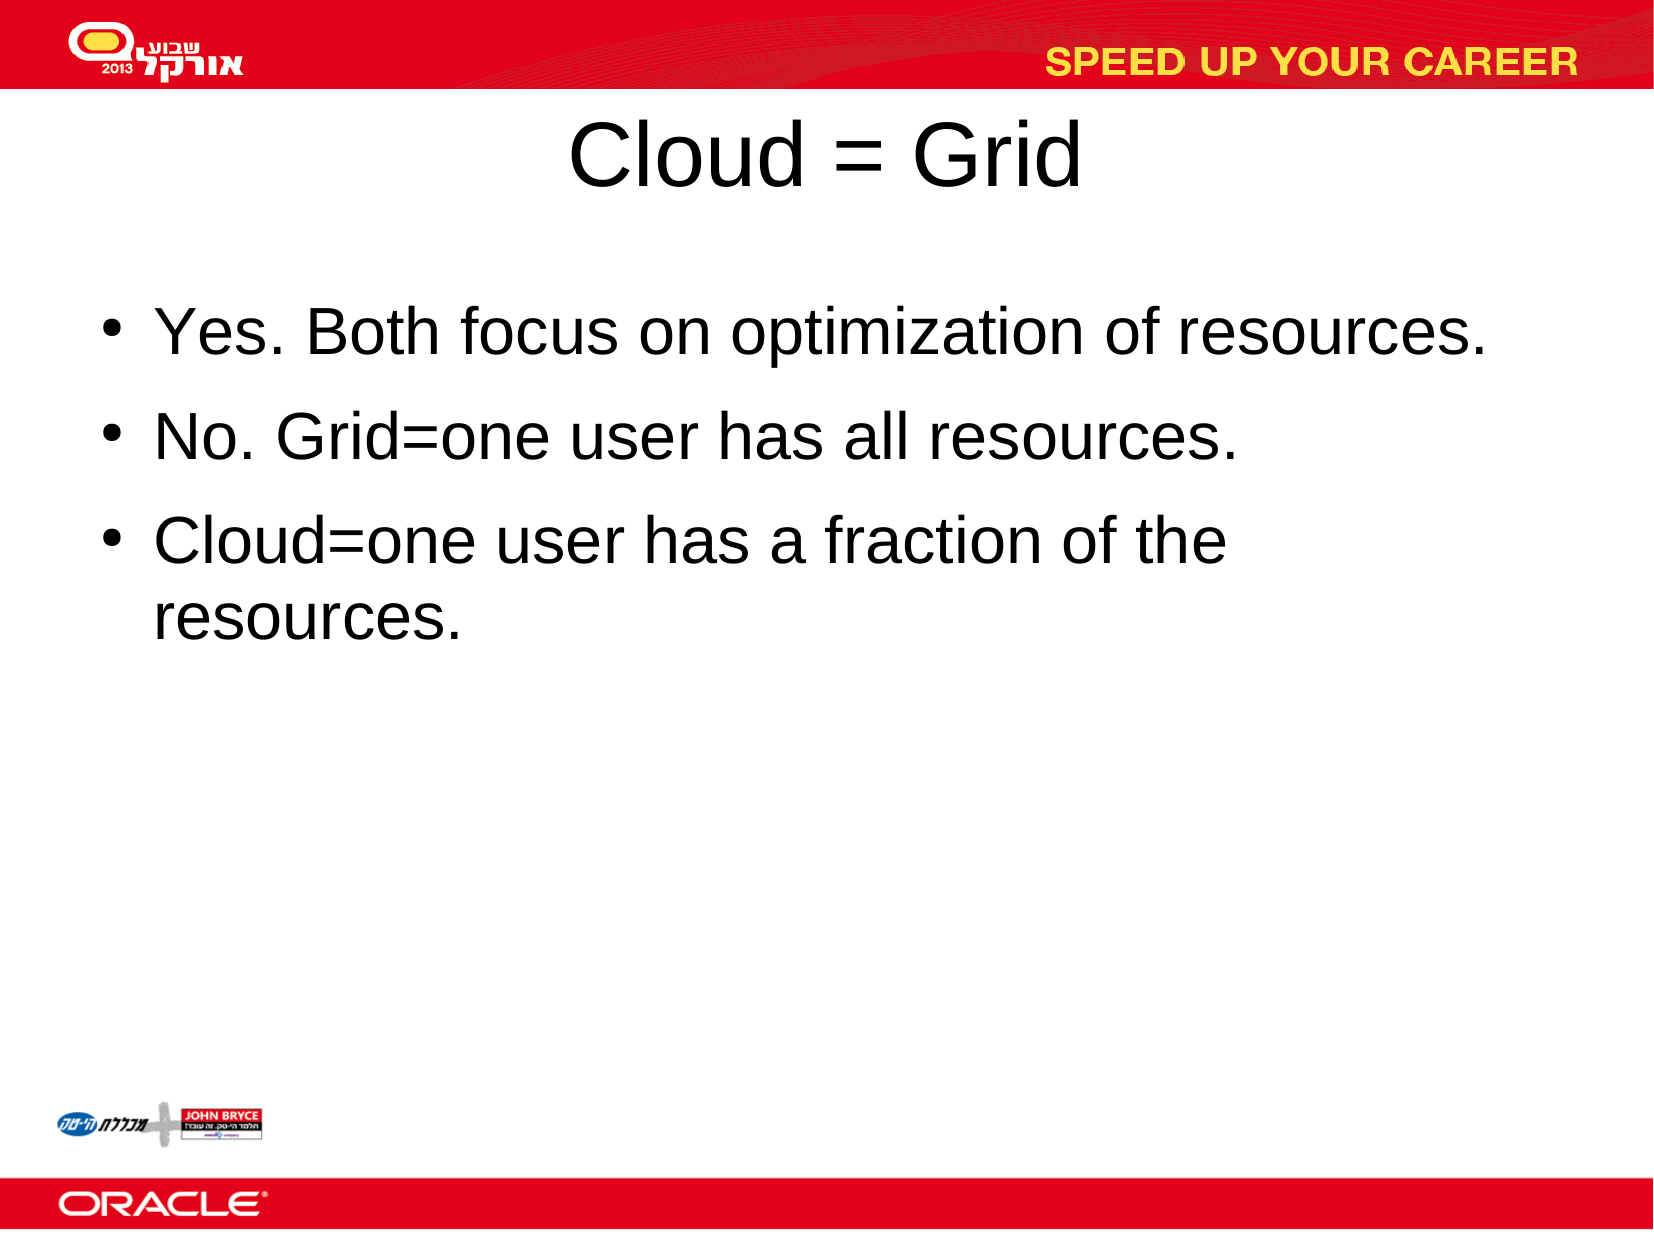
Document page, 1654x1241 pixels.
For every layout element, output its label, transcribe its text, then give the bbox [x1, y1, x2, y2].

title Cloud = Grid [82, 49, 1571, 257]
list Yes. Both focus on optimization of resources. No. Grid=one user has all resources. Cloud=one user has a fraction of the resources. [82, 290, 1538, 1010]
picture [0, 1087, 1653, 1240]
picture [0, 0, 1654, 89]
